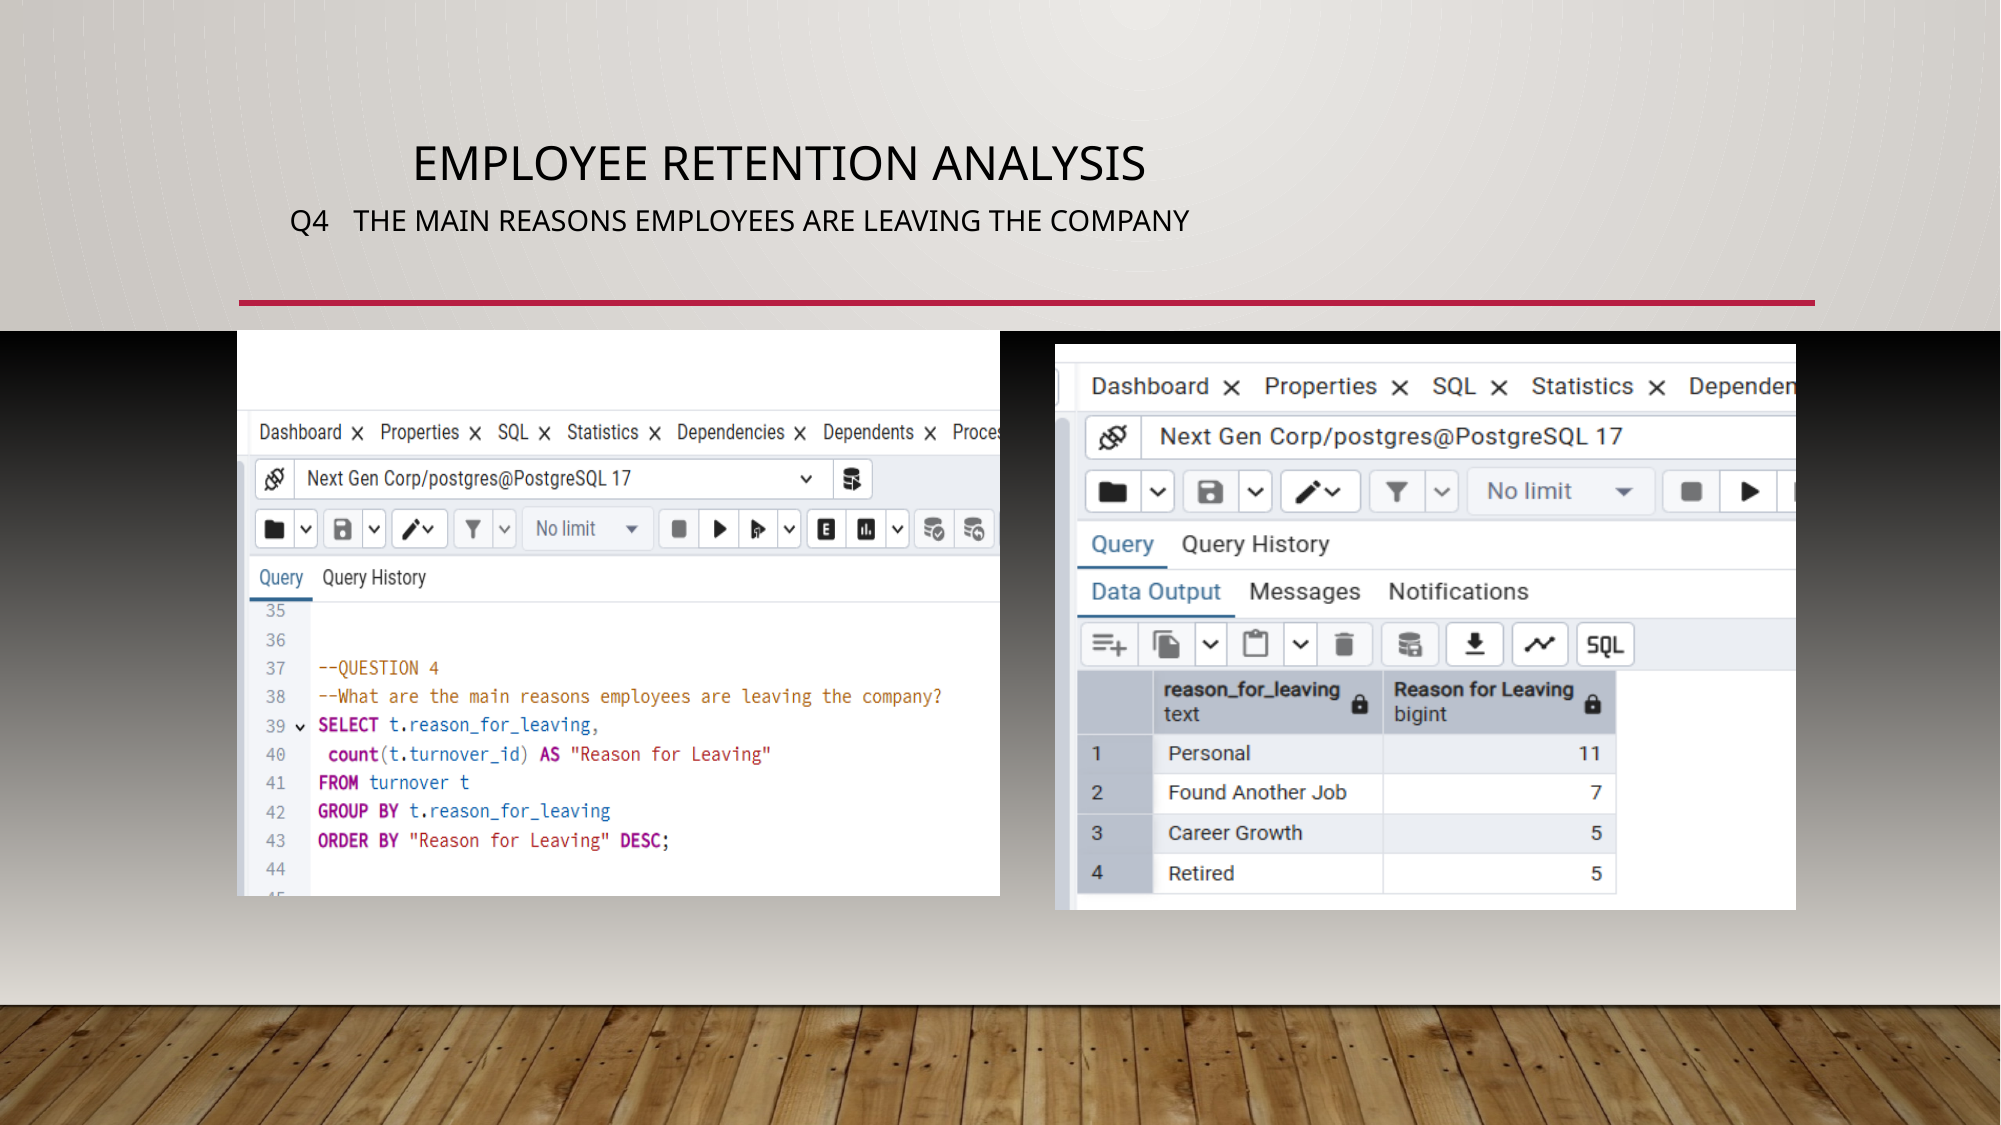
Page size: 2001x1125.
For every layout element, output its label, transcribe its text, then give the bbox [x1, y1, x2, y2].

title Employee Retention Analysis q4 The main reasons employees are leaving the company [237, 132, 1814, 306]
picture [1055, 344, 1796, 910]
picture [237, 330, 1000, 896]
